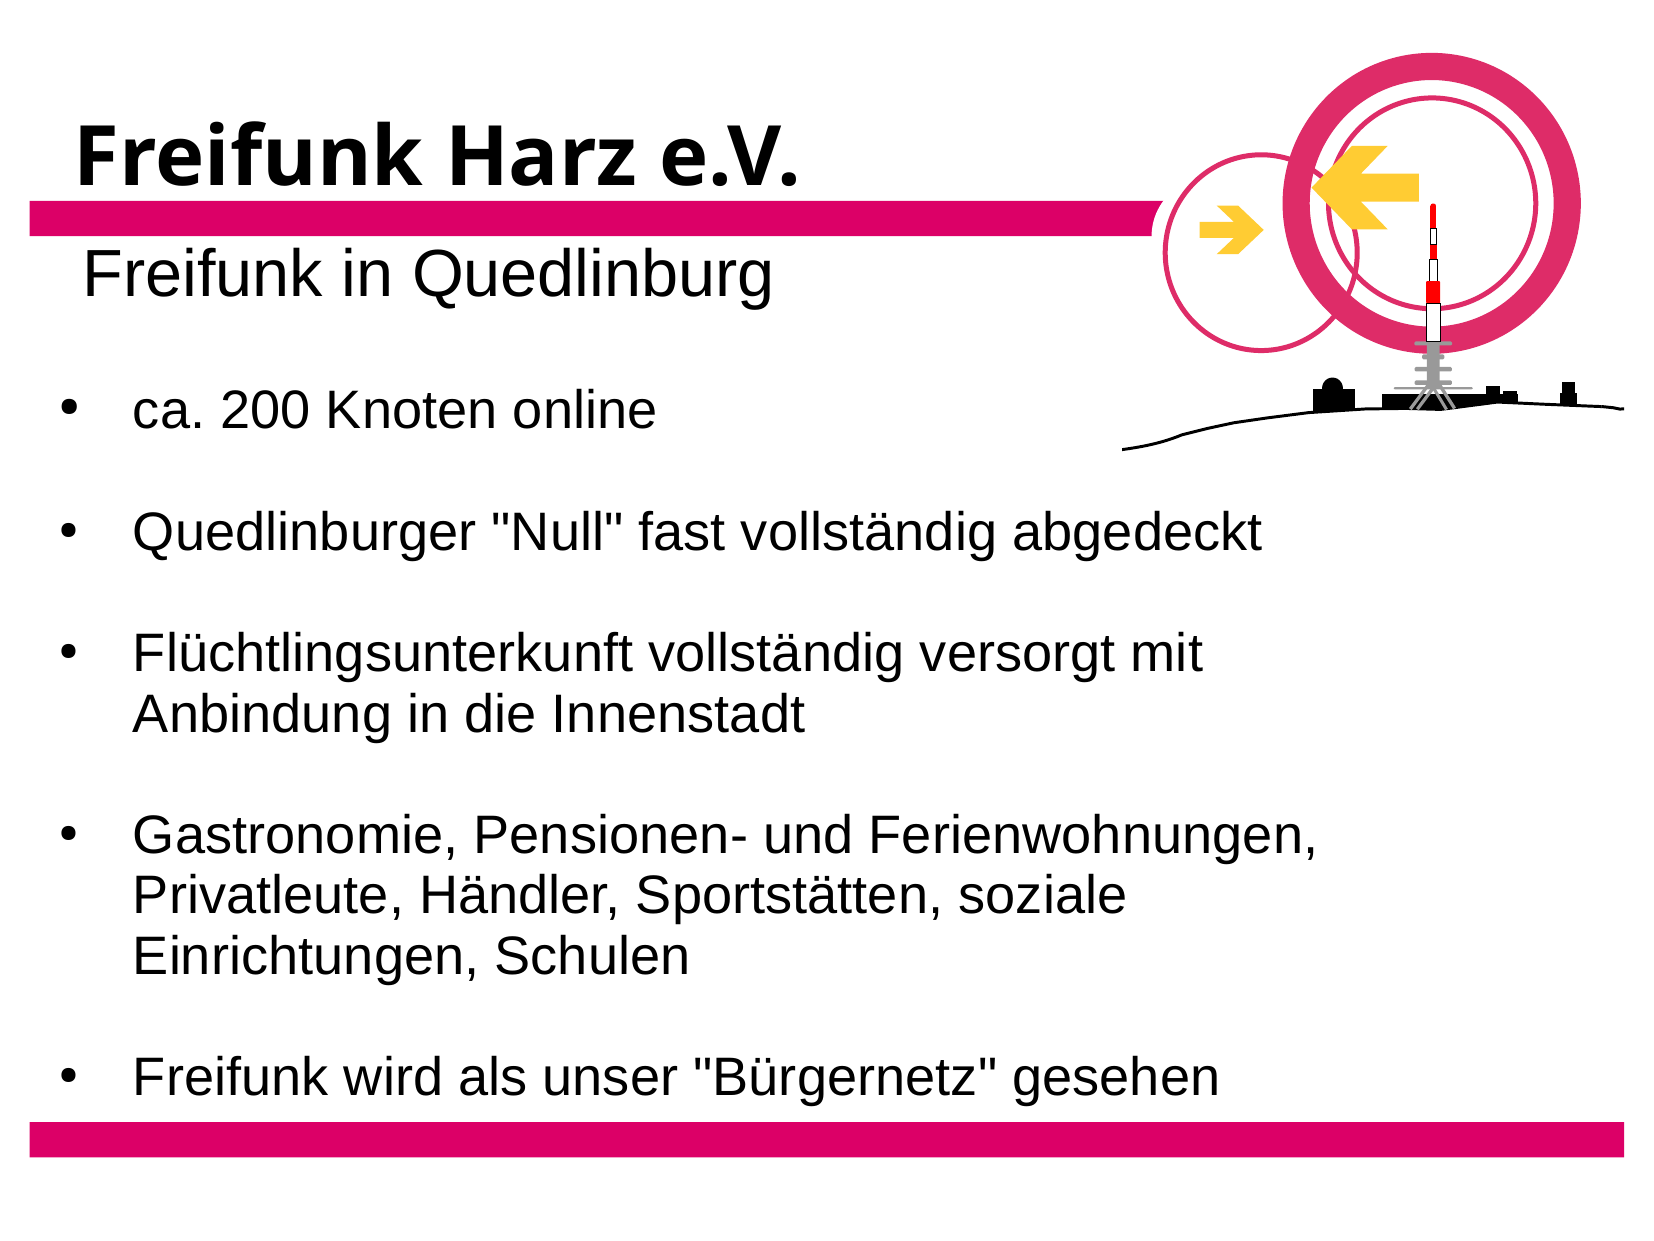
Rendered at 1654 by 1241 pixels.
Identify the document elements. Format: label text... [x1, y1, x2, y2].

subtitle Freifunk in Quedlinburg ca. 200 Knoten online Quedlinburger "Null" fast vollständig abgedeckt Flüchtlingsunterkunft vollständig versorgt mit Anbindung in die Innenstadt Gastronomie, Pensionen- und Ferienwohnungen, Privatleute, Händler, Sportstätten, soziale Einrichtungen, Schulen Freifunk wird als unser "Bürgernetz" gesehen [59, 236, 1571, 1241]
